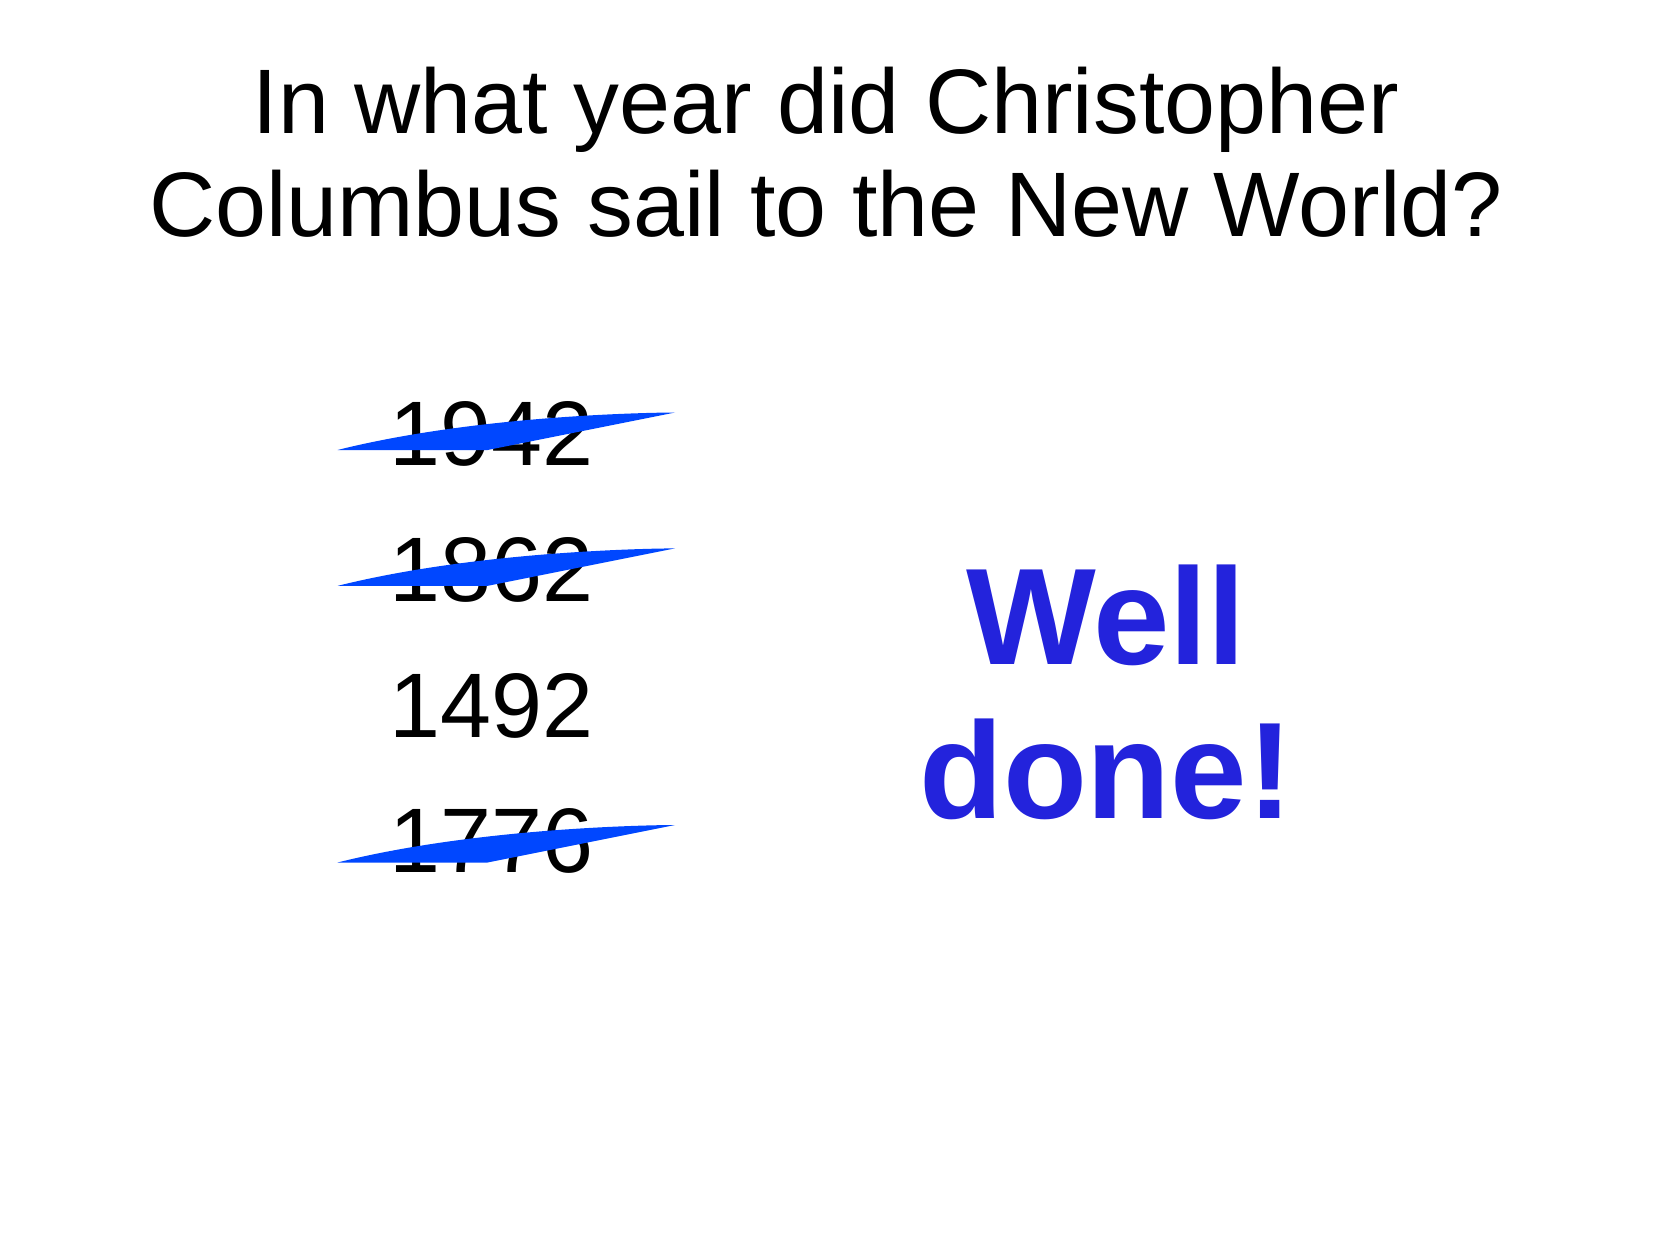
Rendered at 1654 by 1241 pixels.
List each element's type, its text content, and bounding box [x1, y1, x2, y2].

text_box 1942 [375, 421, 638, 493]
text_box 1942 [375, 375, 638, 441]
text_box 1776 [375, 782, 638, 853]
text_box [337, 412, 676, 451]
title In what year did Christopher Columbus sail to the New World? [82, 49, 1571, 257]
text_box 1492 [375, 646, 638, 765]
text_box 1862 [375, 556, 638, 629]
text_box 1862 [375, 510, 638, 577]
text_box [337, 548, 676, 586]
text_box 1776 [375, 833, 638, 901]
text_box [337, 825, 676, 863]
text_box Well done! [862, 532, 1351, 863]
